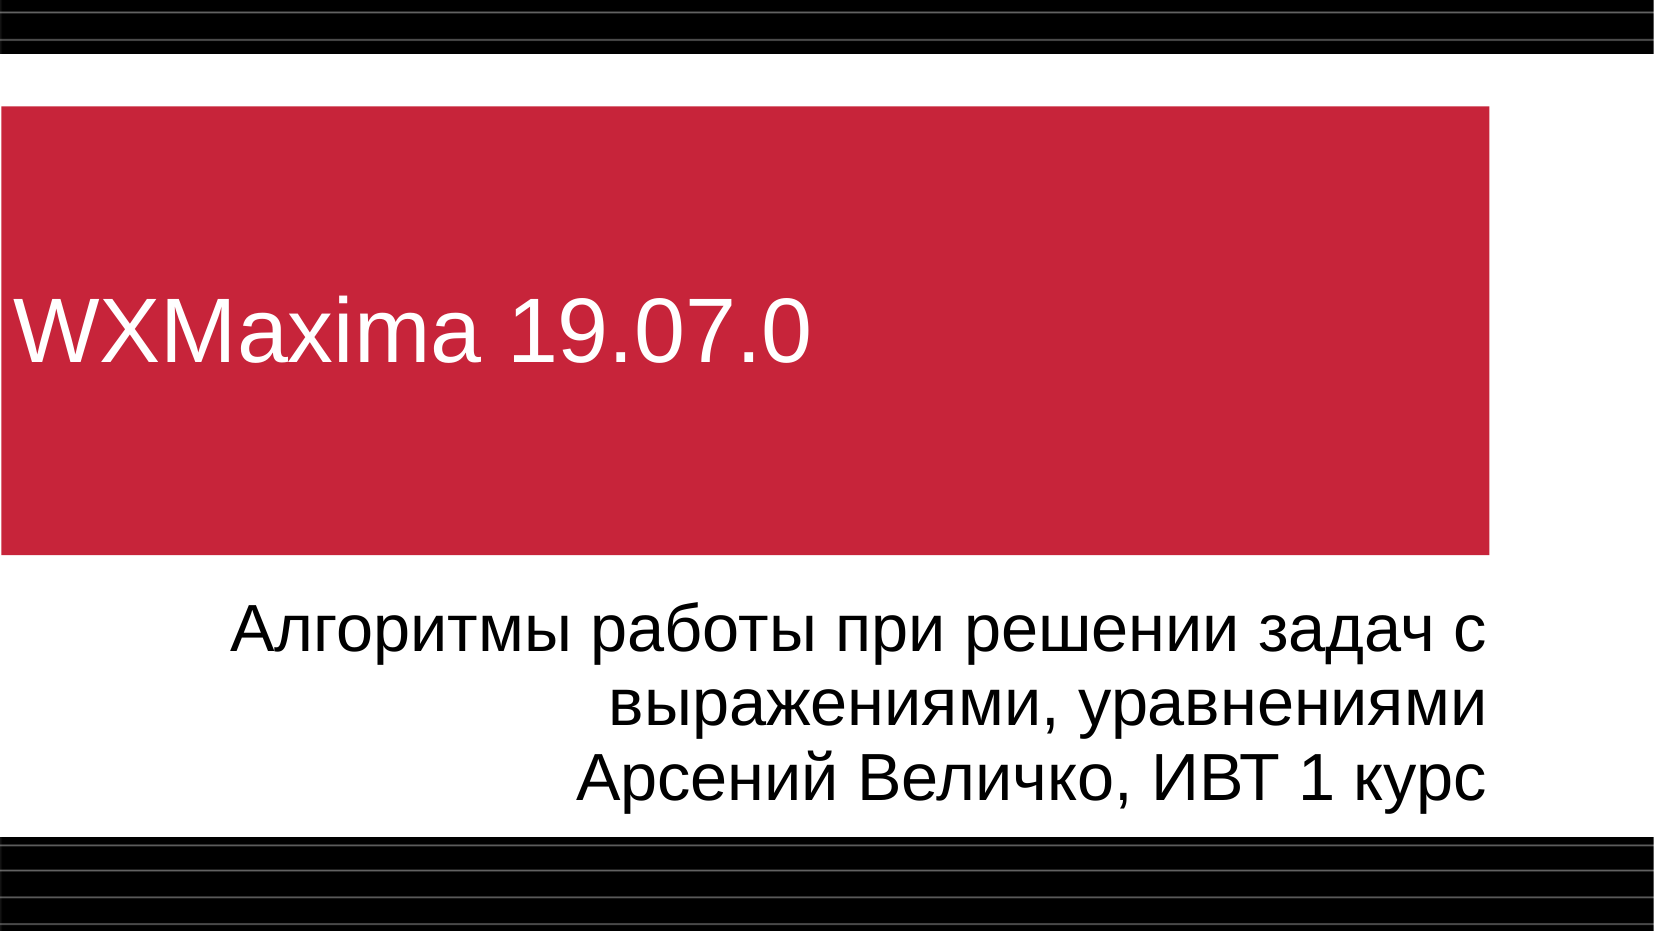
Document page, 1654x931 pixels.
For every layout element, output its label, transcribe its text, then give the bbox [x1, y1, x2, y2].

picture [0, 0, 1654, 54]
picture [0, 837, 1654, 931]
subtitle Алгоритмы работы при решении задач с выражениями, уравнениями Арсений Величко, ИВТ 1 курс [147, 590, 1489, 890]
title WXMaxima 19.07.0 [1, 106, 1490, 556]
